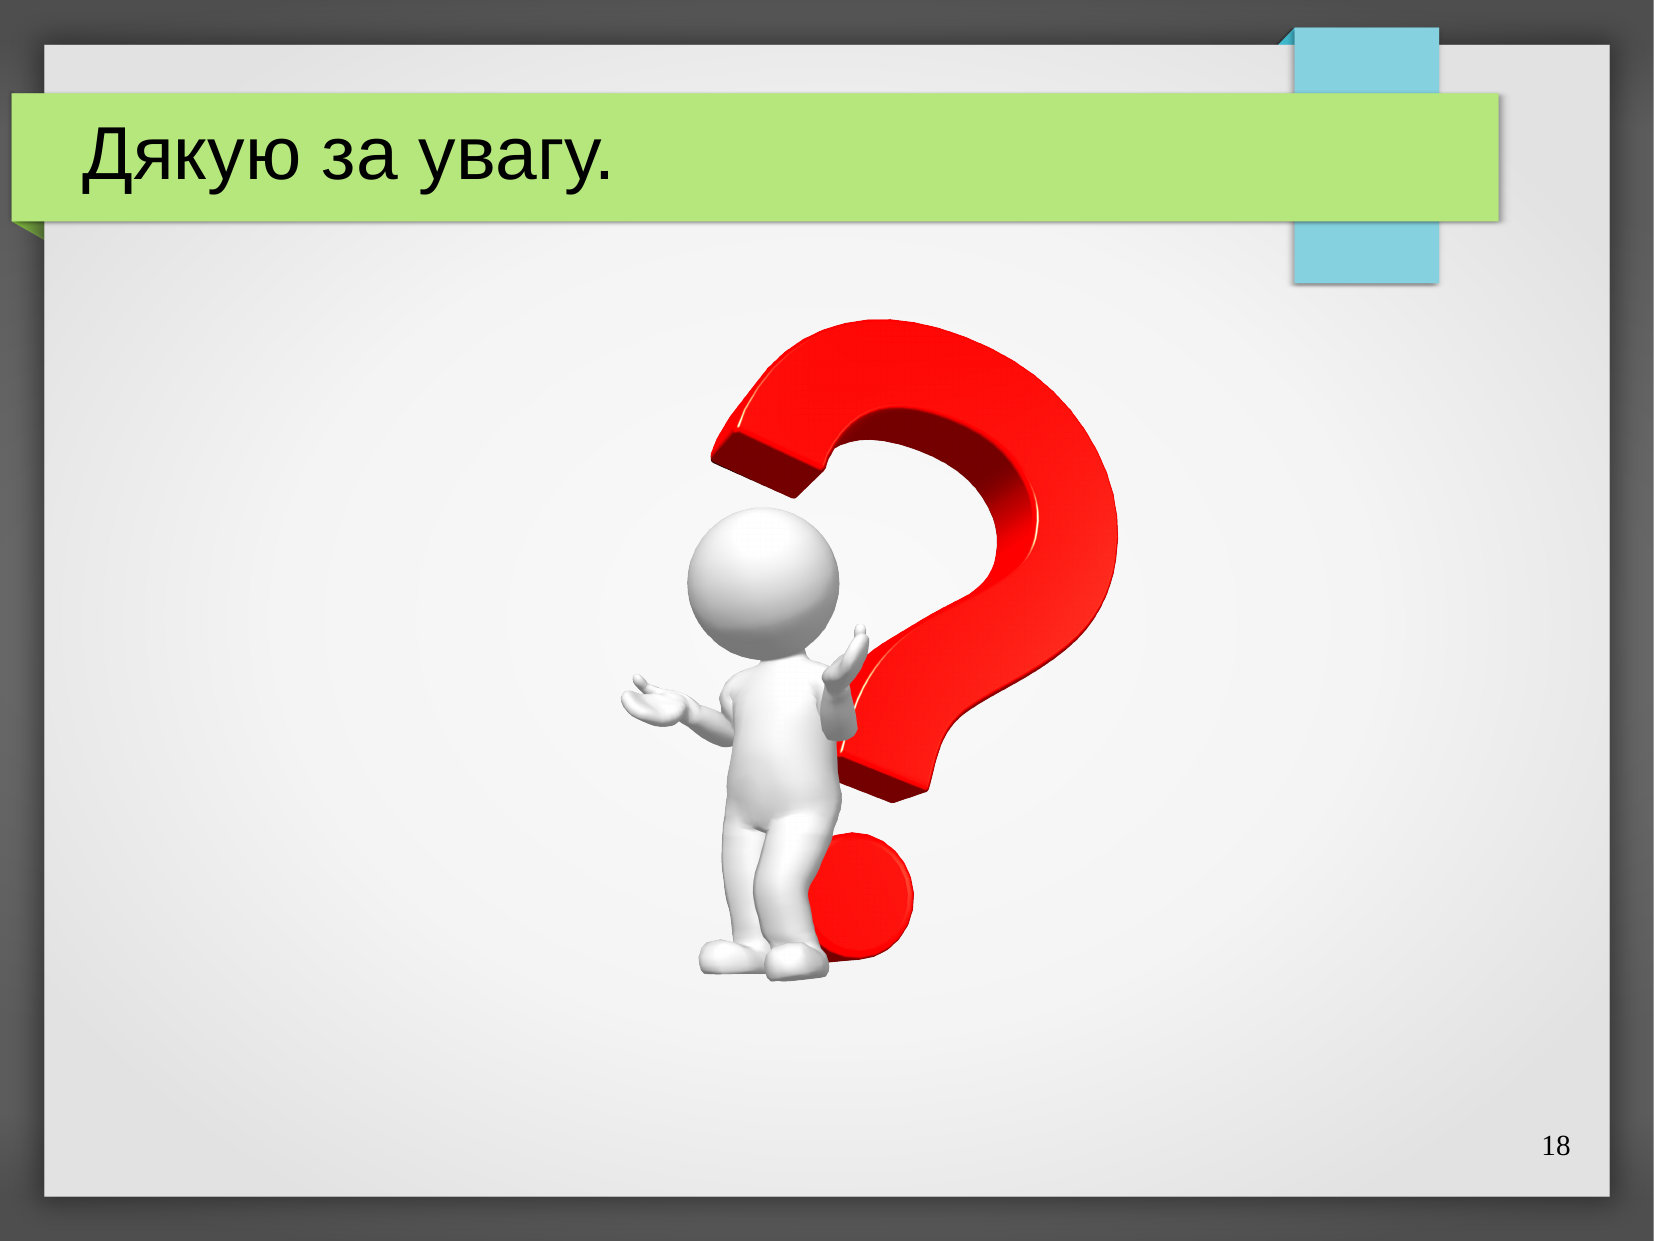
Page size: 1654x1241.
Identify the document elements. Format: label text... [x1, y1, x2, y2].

title Дякую за увагу. [82, 94, 1264, 213]
picture [0, 0, 1654, 1241]
